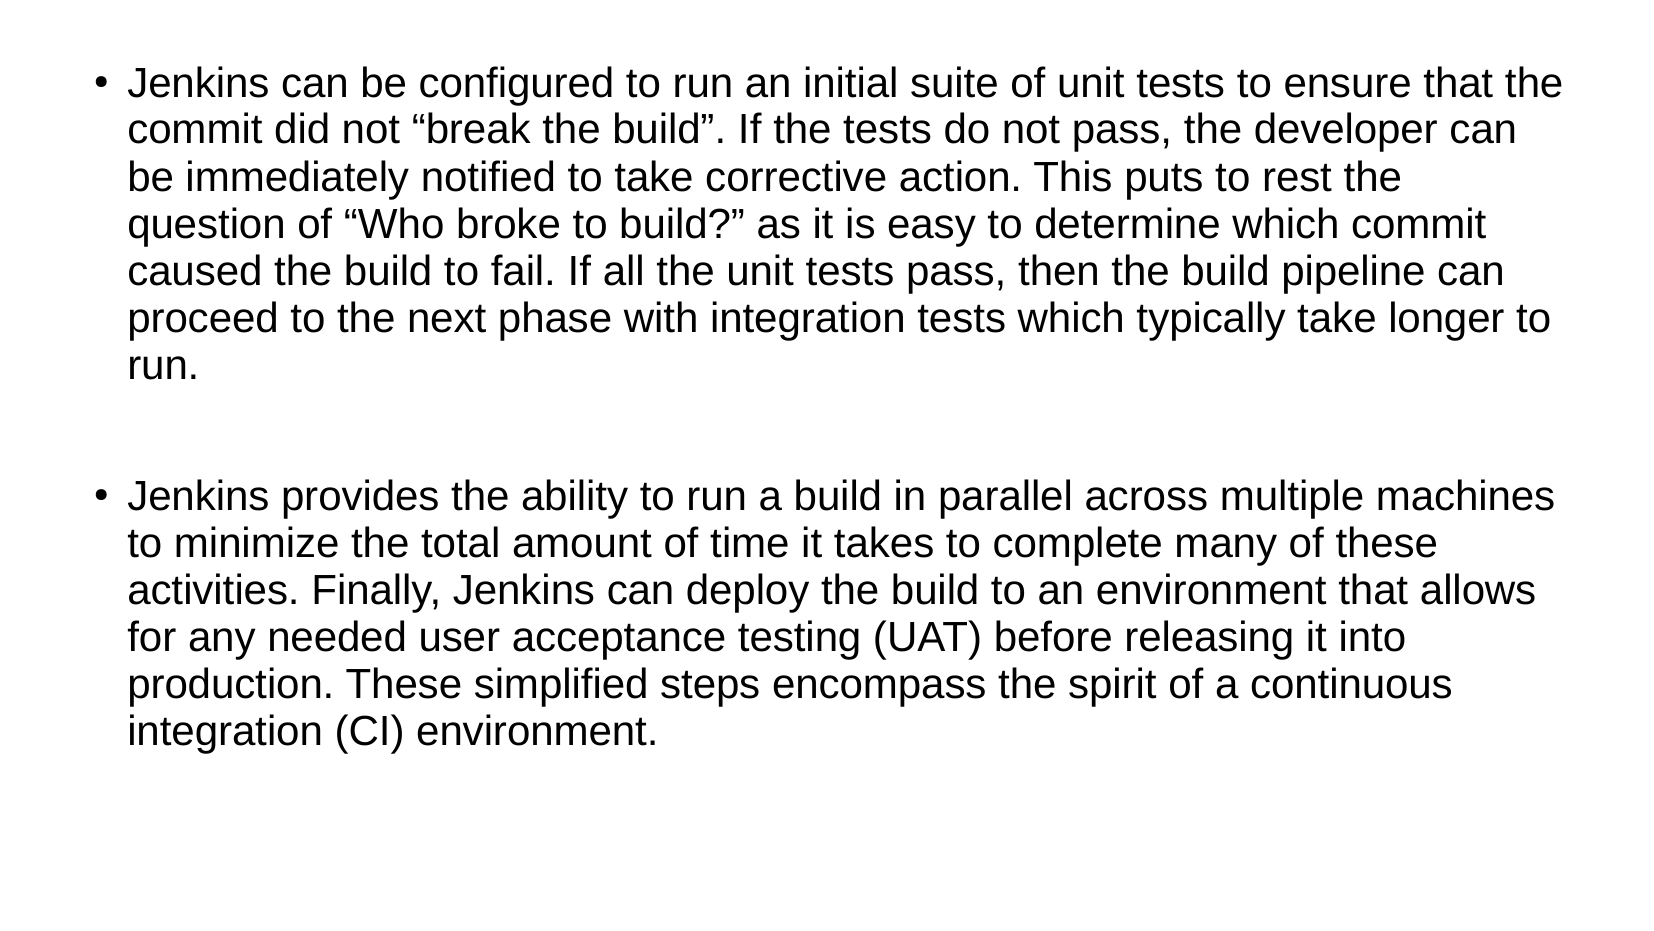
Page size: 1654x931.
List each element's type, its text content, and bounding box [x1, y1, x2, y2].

list Jenkins can be configured to run an initial suite of unit tests to ensure that the commit did not “break the build”. If the tests do not pass, the developer can be immediately notified to take corrective action. This puts to rest the question of “Who broke to build?” as it is easy to determine which commit caused the build to fail. If all the unit tests pass, then the build pipeline can proceed to the next phase with integration tests which typically take longer to run. Jenkins provides the ability to run a build in parallel across multiple machines to minimize the total amount of time it takes to complete many of these activities. Finally, Jenkins can deploy the build to an environment that allows for any needed user acceptance testing (UAT) before releasing it into production. These simplified steps encompass the spirit of a continuous integration (CI) environment. [82, 59, 1571, 758]
